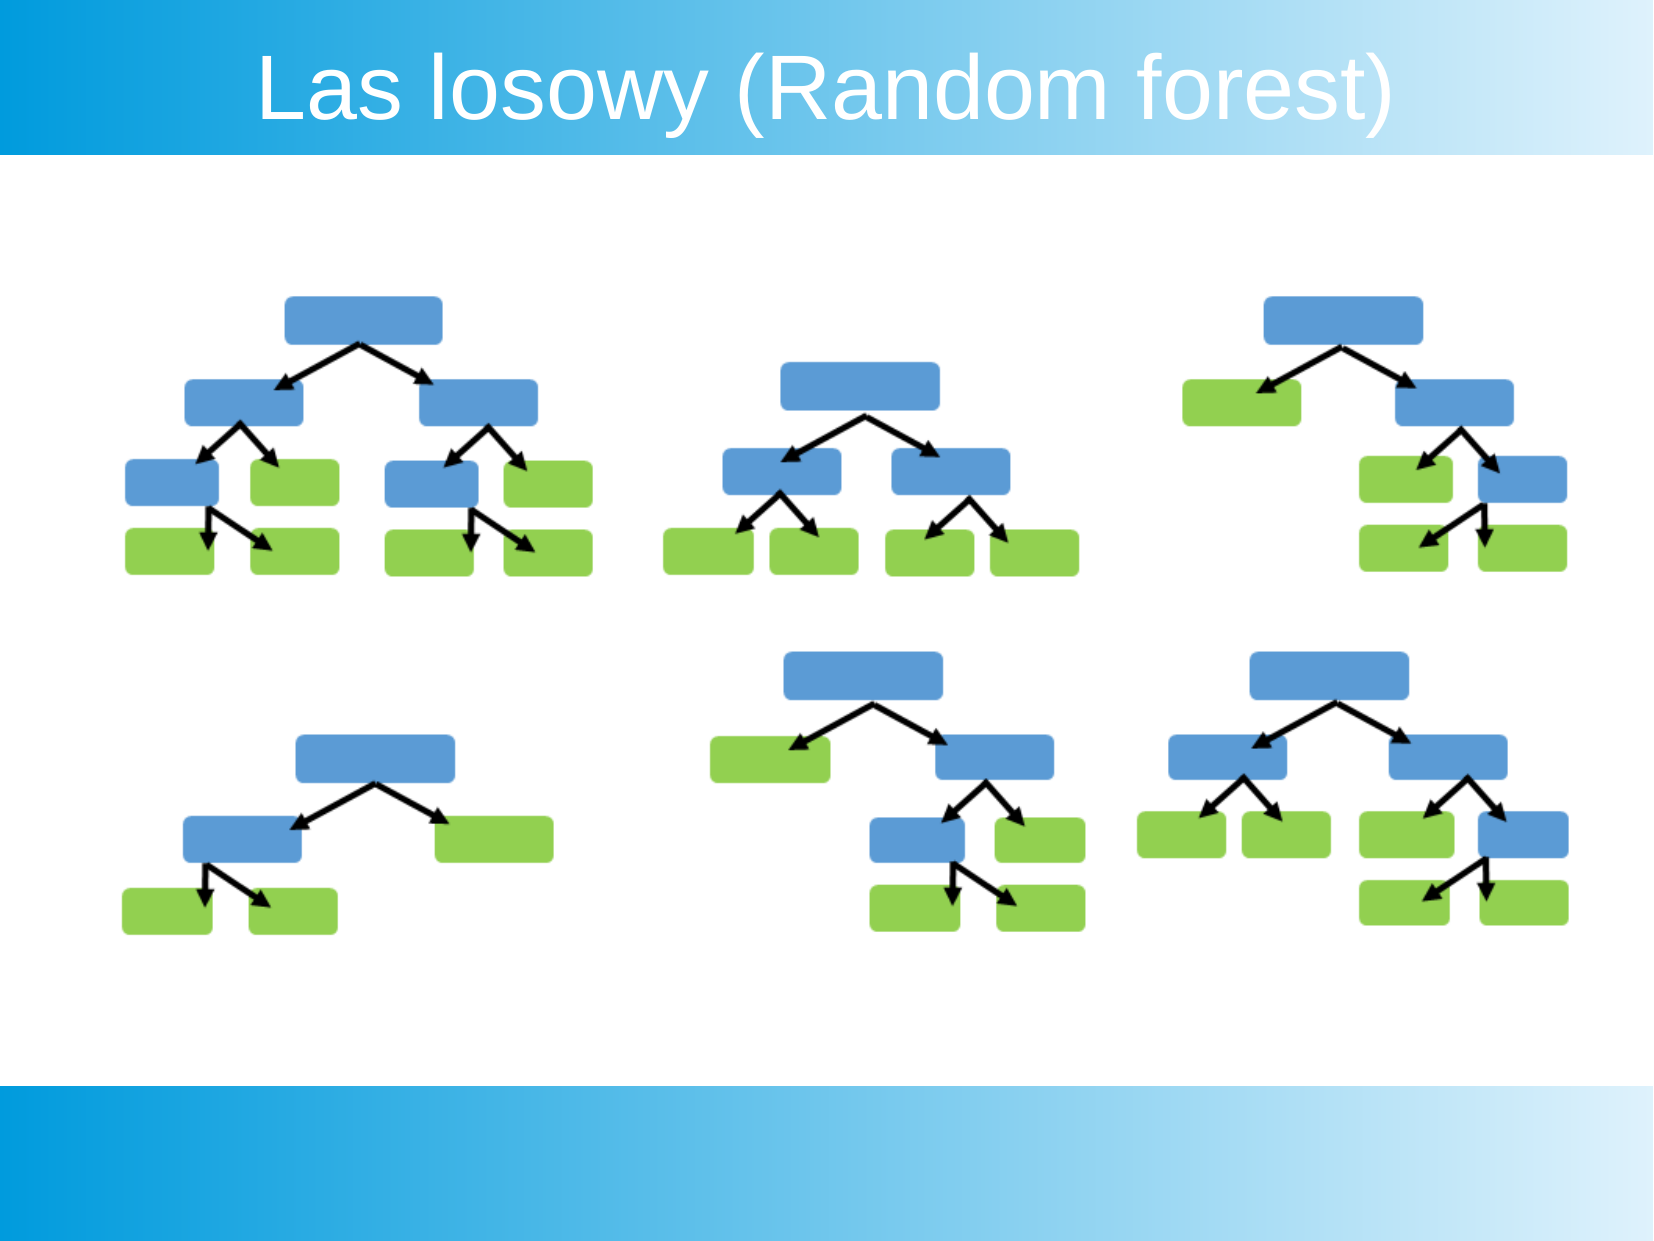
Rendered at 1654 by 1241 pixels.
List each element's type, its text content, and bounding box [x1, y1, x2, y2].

picture [55, 223, 1619, 1040]
title Las losowy (Random forest) [82, 35, 1571, 141]
